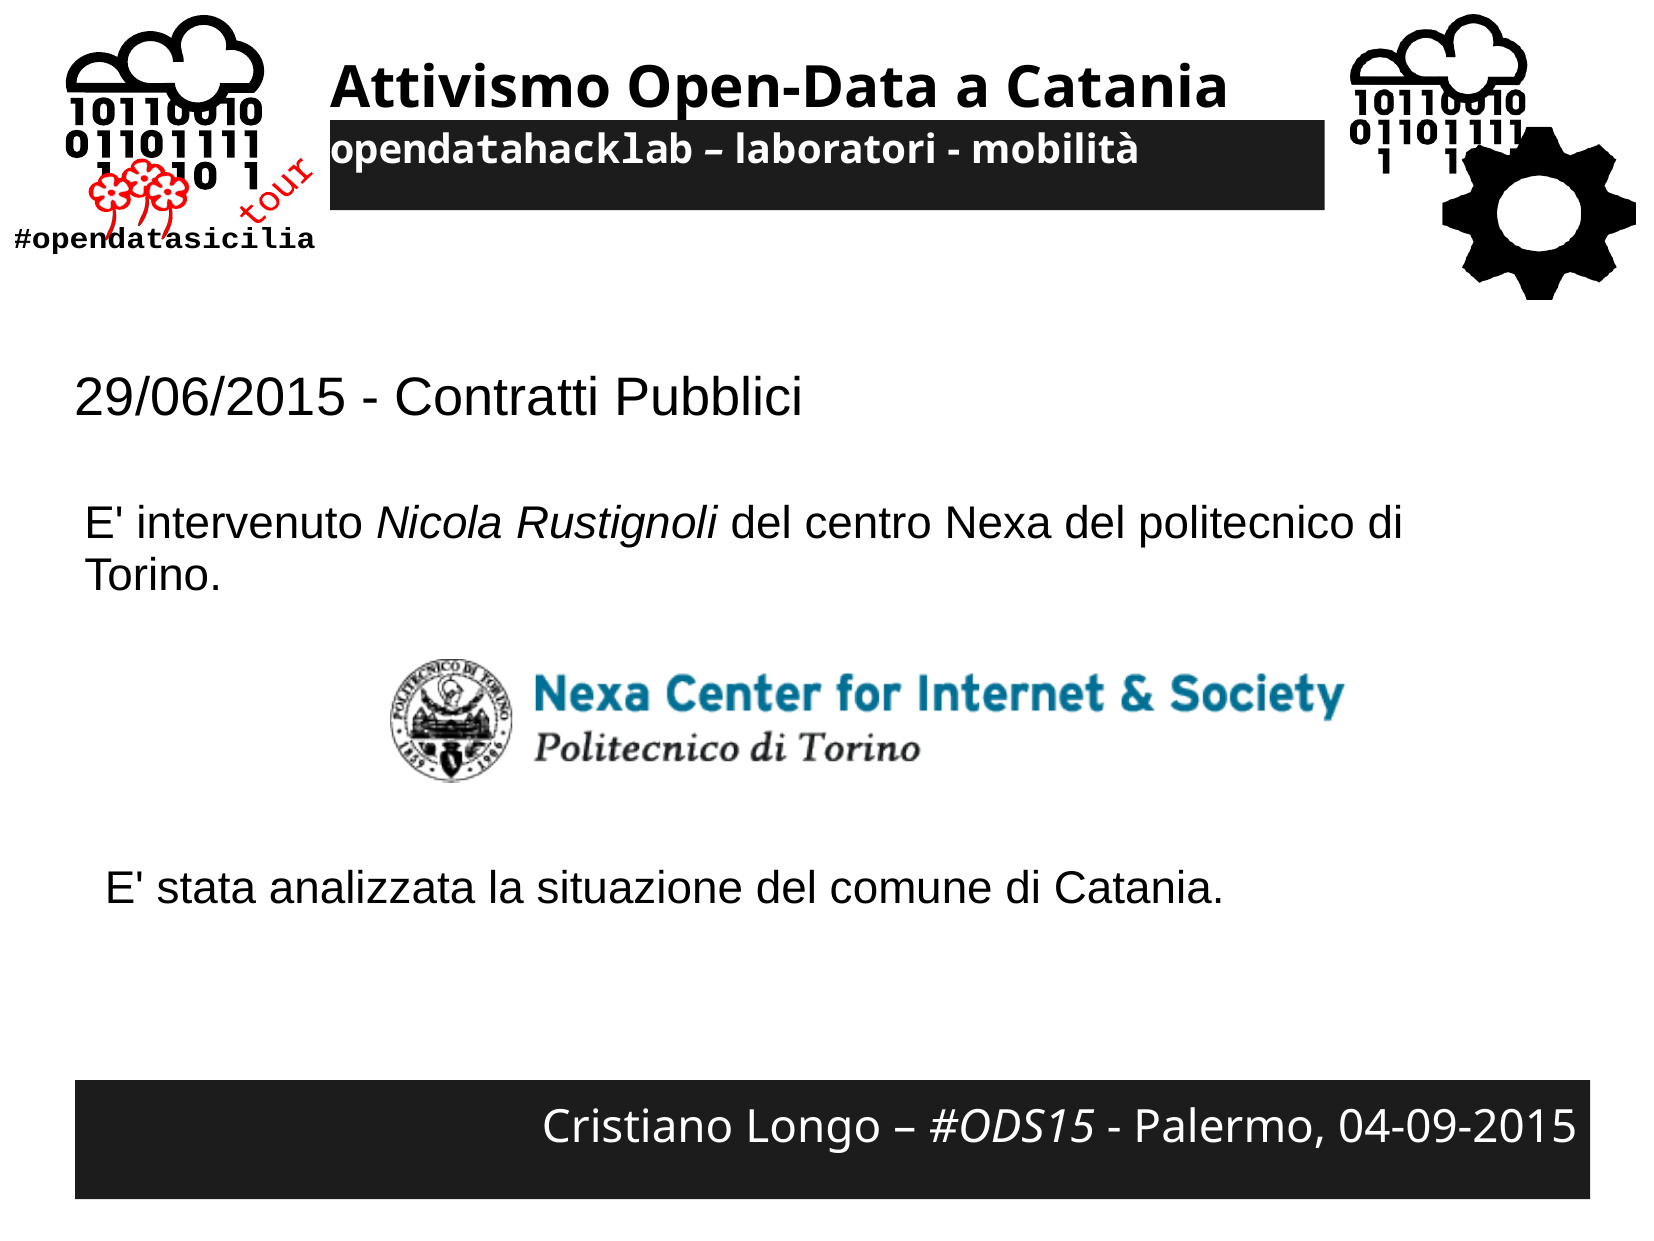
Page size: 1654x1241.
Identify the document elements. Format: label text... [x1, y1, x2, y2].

picture [390, 659, 1347, 783]
list Cristiano Longo – #ODS15 - Palermo, 04-09-2015 [75, 1080, 1591, 1200]
text_box E' stata analizzata la situazione del comune di Catania. [90, 855, 1576, 922]
picture [15, 15, 316, 256]
text_box 29/06/2015 - Contratti Pubblici [60, 359, 1546, 436]
text_box E' intervenuto Nicola Rustignoli del centro Nexa del politecnico di Torino. [69, 489, 1555, 608]
list opendatahacklab – laboratori - mobilità [330, 120, 1325, 211]
list Attivismo Open-Data a Catania [330, 45, 1321, 120]
picture [1350, 14, 1636, 301]
